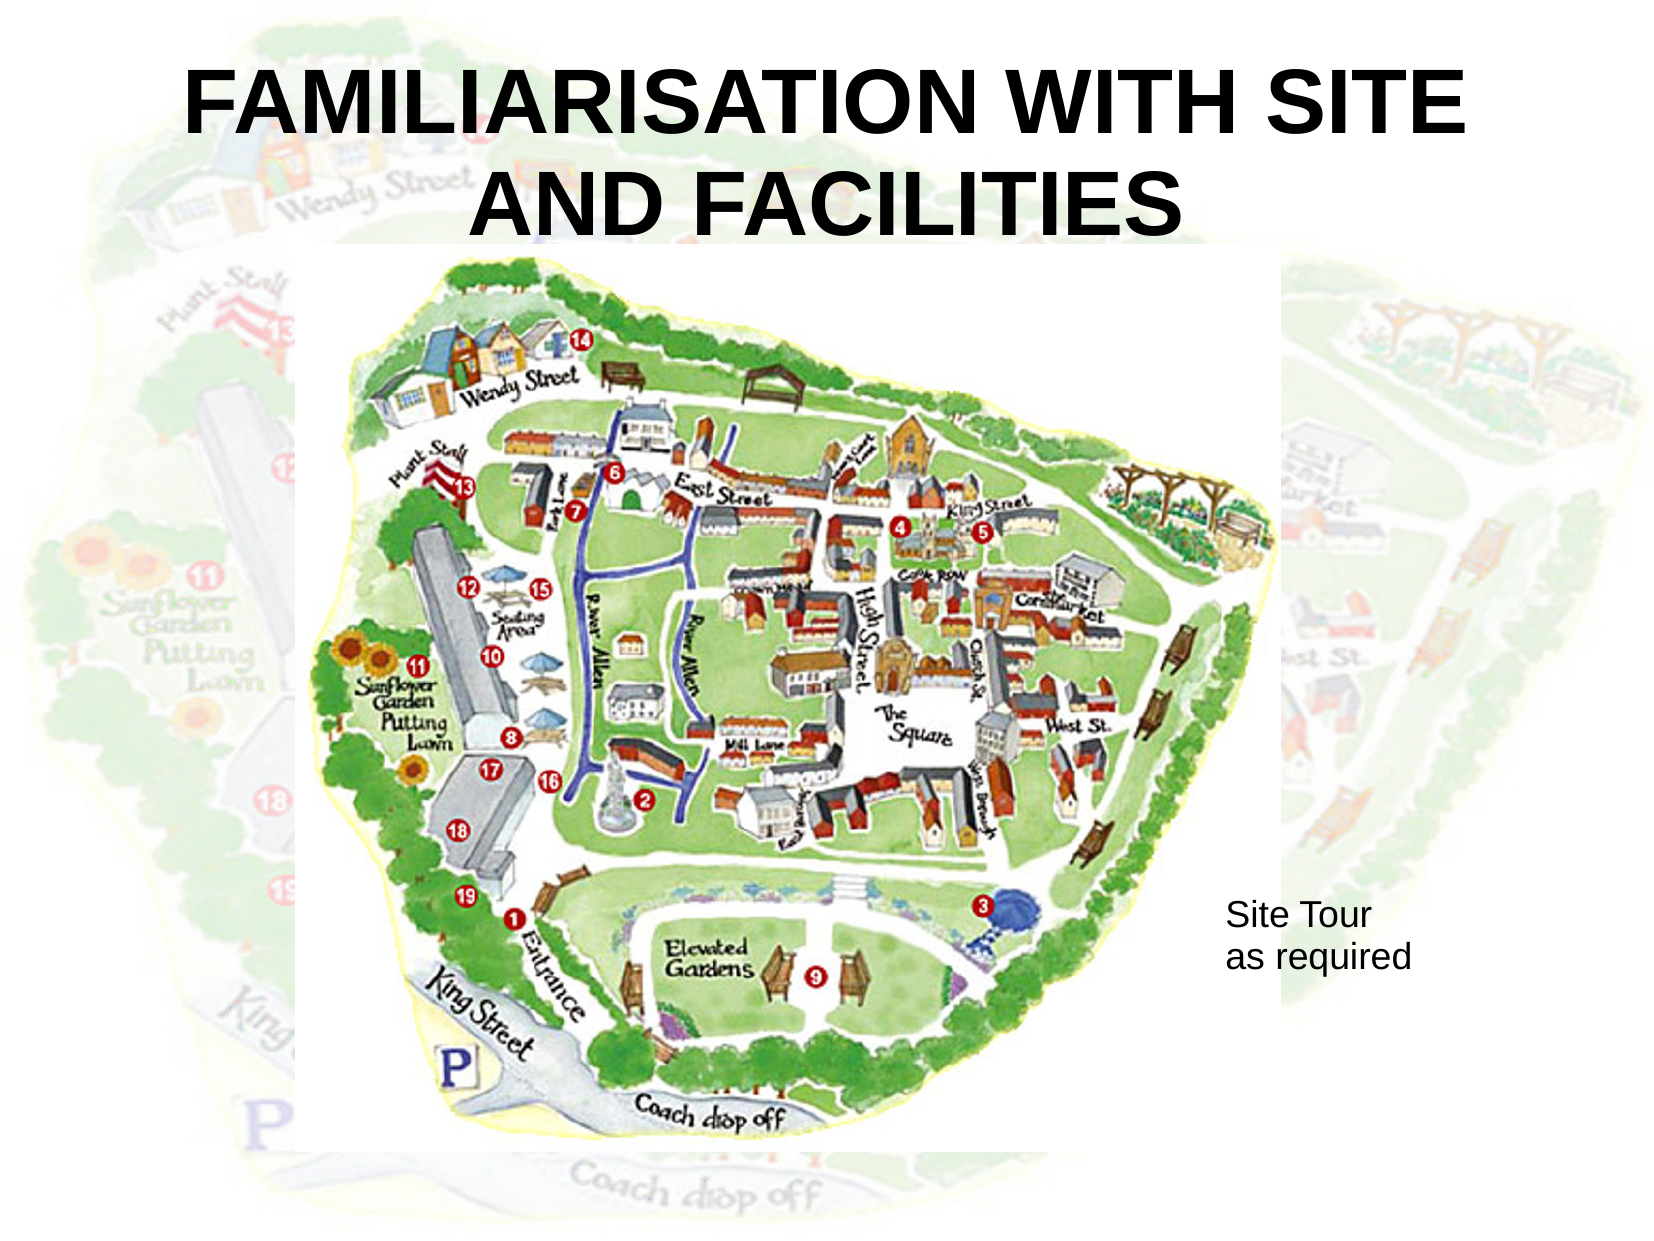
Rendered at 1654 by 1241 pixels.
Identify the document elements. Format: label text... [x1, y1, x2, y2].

title FAMILIARISATION WITH SITE AND FACILITIES [82, 49, 1571, 257]
picture [0, 0, 1654, 1241]
text_box Site Tour as required [1210, 885, 1565, 1027]
